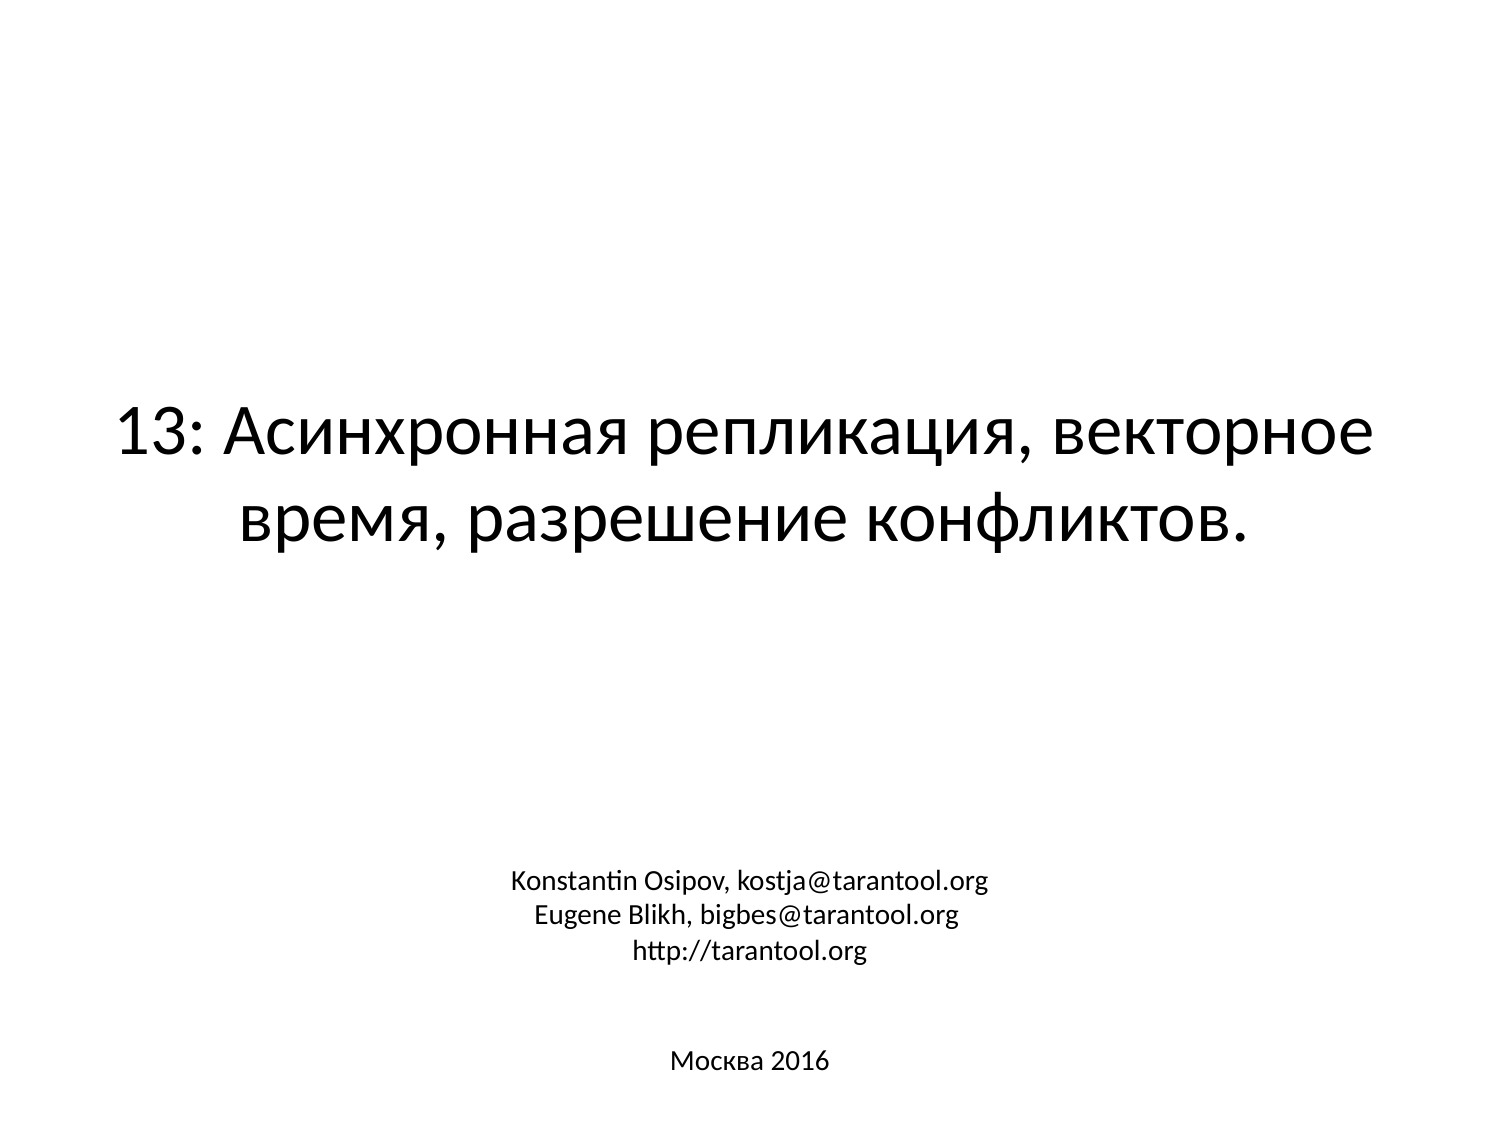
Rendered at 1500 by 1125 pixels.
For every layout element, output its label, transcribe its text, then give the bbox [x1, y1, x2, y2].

text_box 13: Асинхронная репликация, векторное время, разрешение конфликтов. [76, 374, 1413, 652]
text_box Москва 2016 [0, 1033, 1500, 1084]
text_box Konstantin Osipov, kostja@tarantool.org Eugene Blikh, bigbes@tarantool.org http://tarantool.org [0, 853, 1500, 974]
